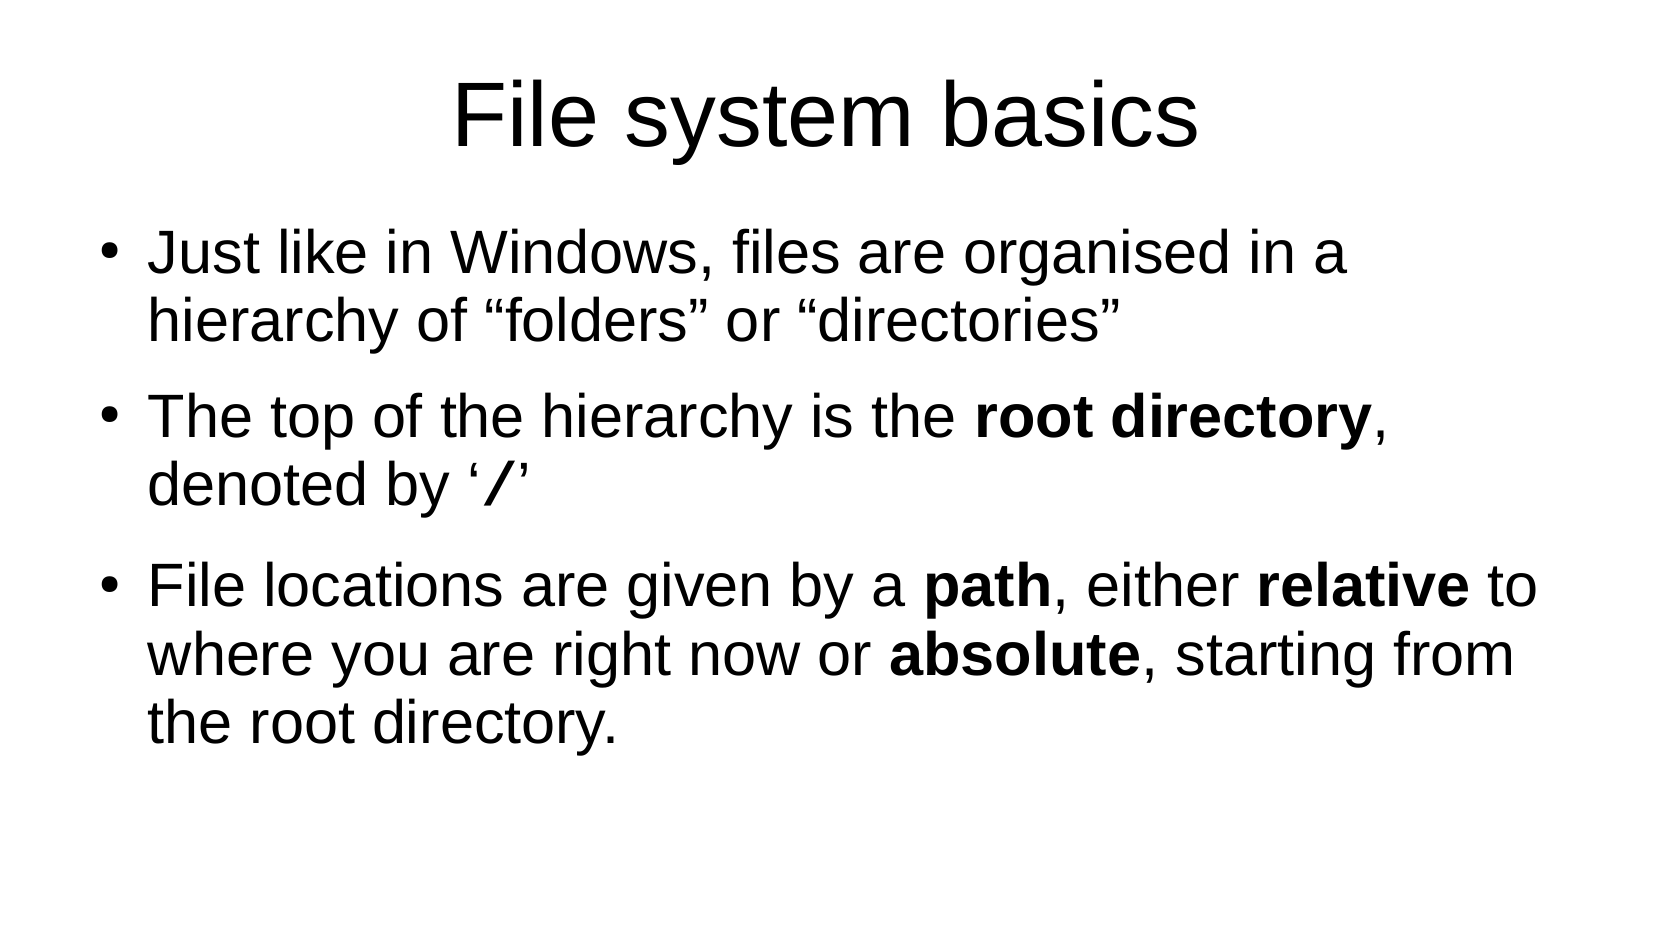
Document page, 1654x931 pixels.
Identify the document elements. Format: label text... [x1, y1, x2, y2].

title File system basics [82, 37, 1571, 193]
list Just like in Windows, files are organised in a hierarchy of “folders” or “directories” The top of the hierarchy is the root directory, denoted by ‘/’ File locations are given by a path, either relative to where you are right now or absolute, starting from the root directory. [82, 217, 1571, 758]
